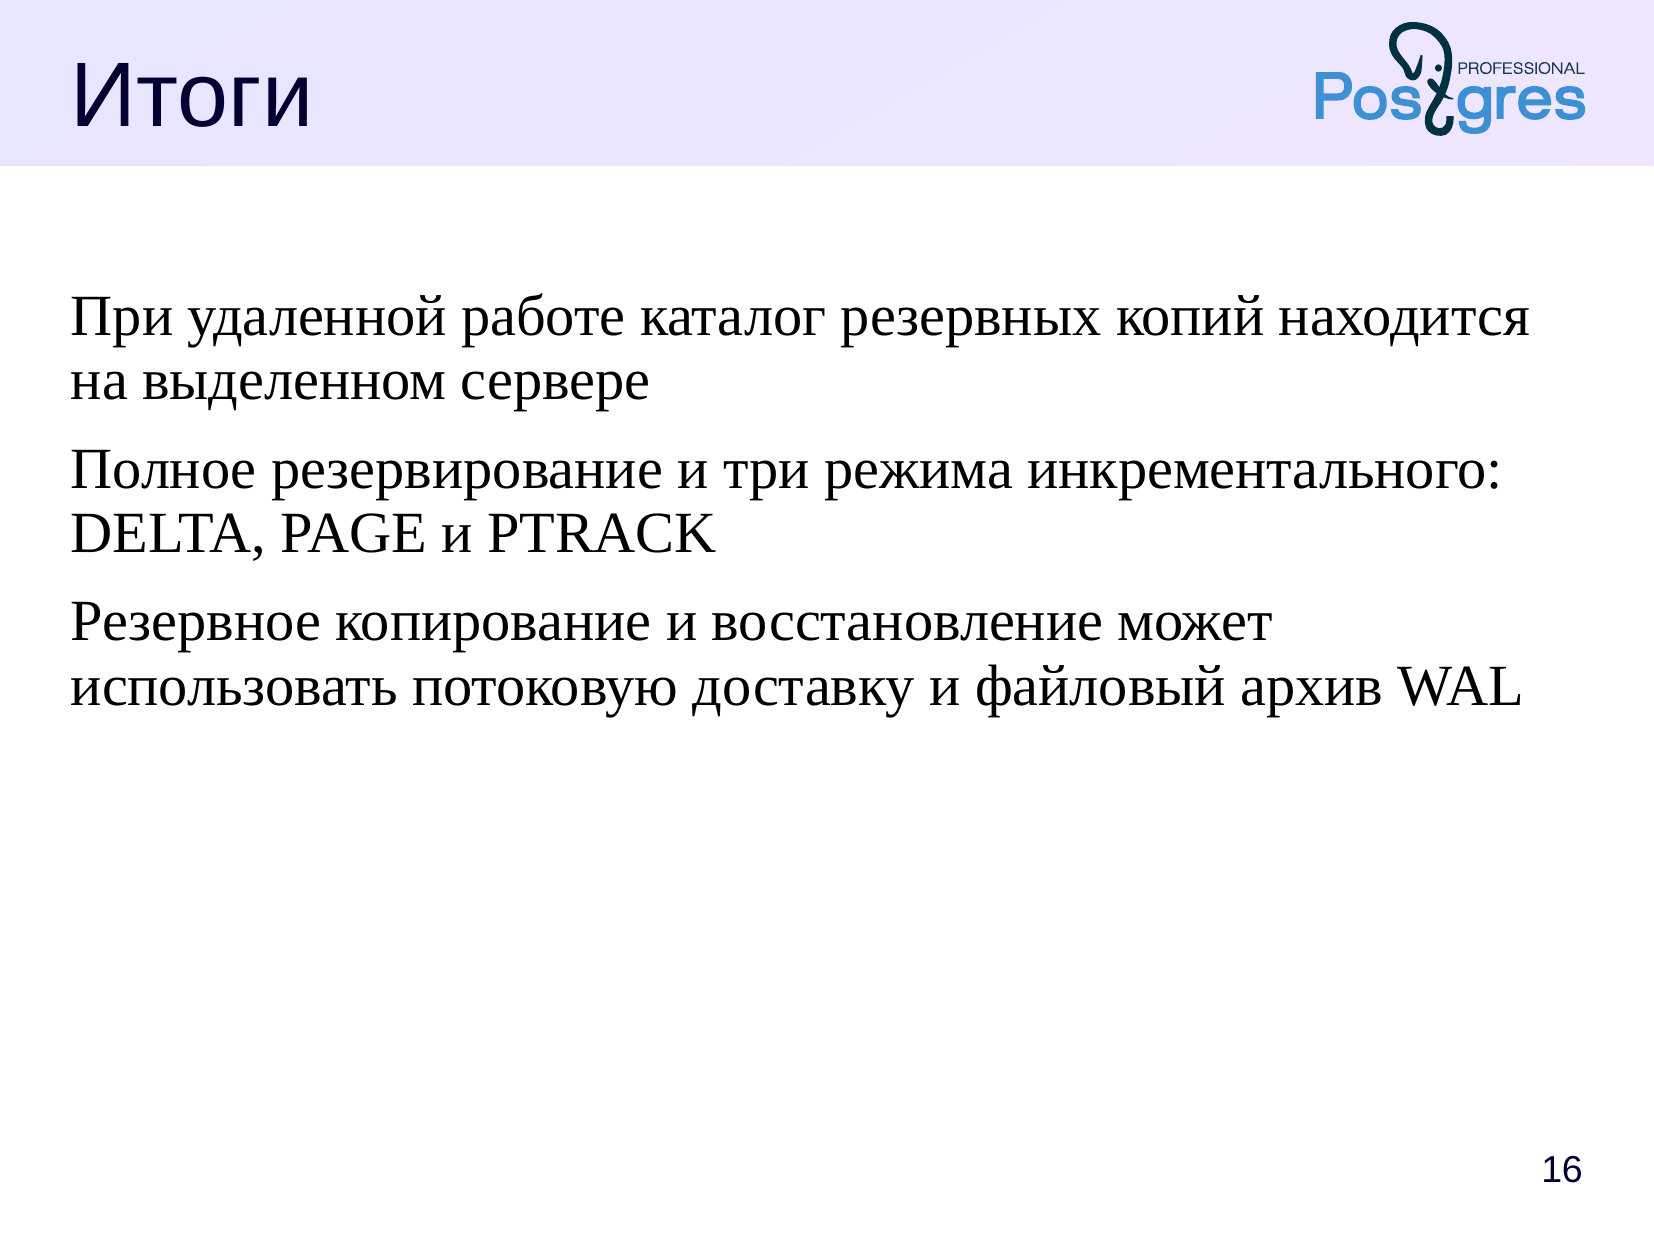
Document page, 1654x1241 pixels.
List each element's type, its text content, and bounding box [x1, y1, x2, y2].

list При удаленной работе каталог резервных копий находится на выделенном сервере Полное резервирование и три режима инкрементального: DELTA, PAGE и PTRACK Резервное копирование и восстановление может использовать потоковую доставку и файловый архив WAL [70, 283, 1583, 1134]
title Итоги [70, 43, 1241, 147]
